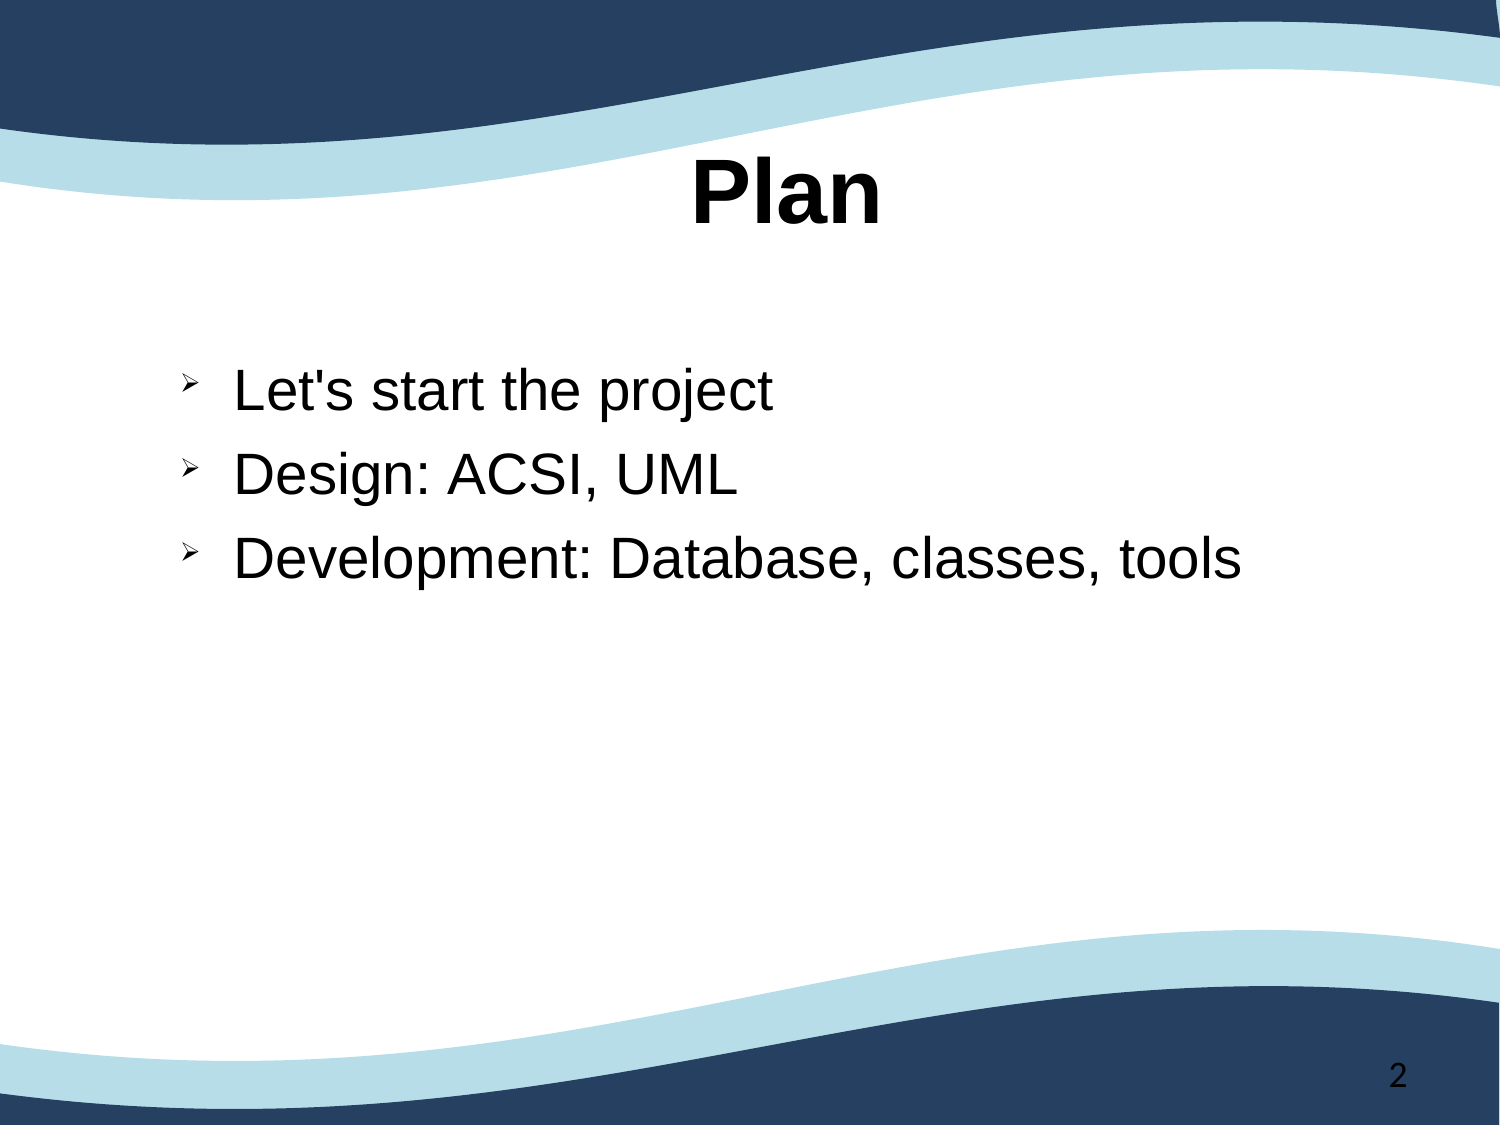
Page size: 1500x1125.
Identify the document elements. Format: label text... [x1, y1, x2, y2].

text_box Plan [112, 137, 1463, 237]
text_box Let's start the project Design: ACSI, UML Development: Database, classes, tools [165, 343, 1335, 758]
